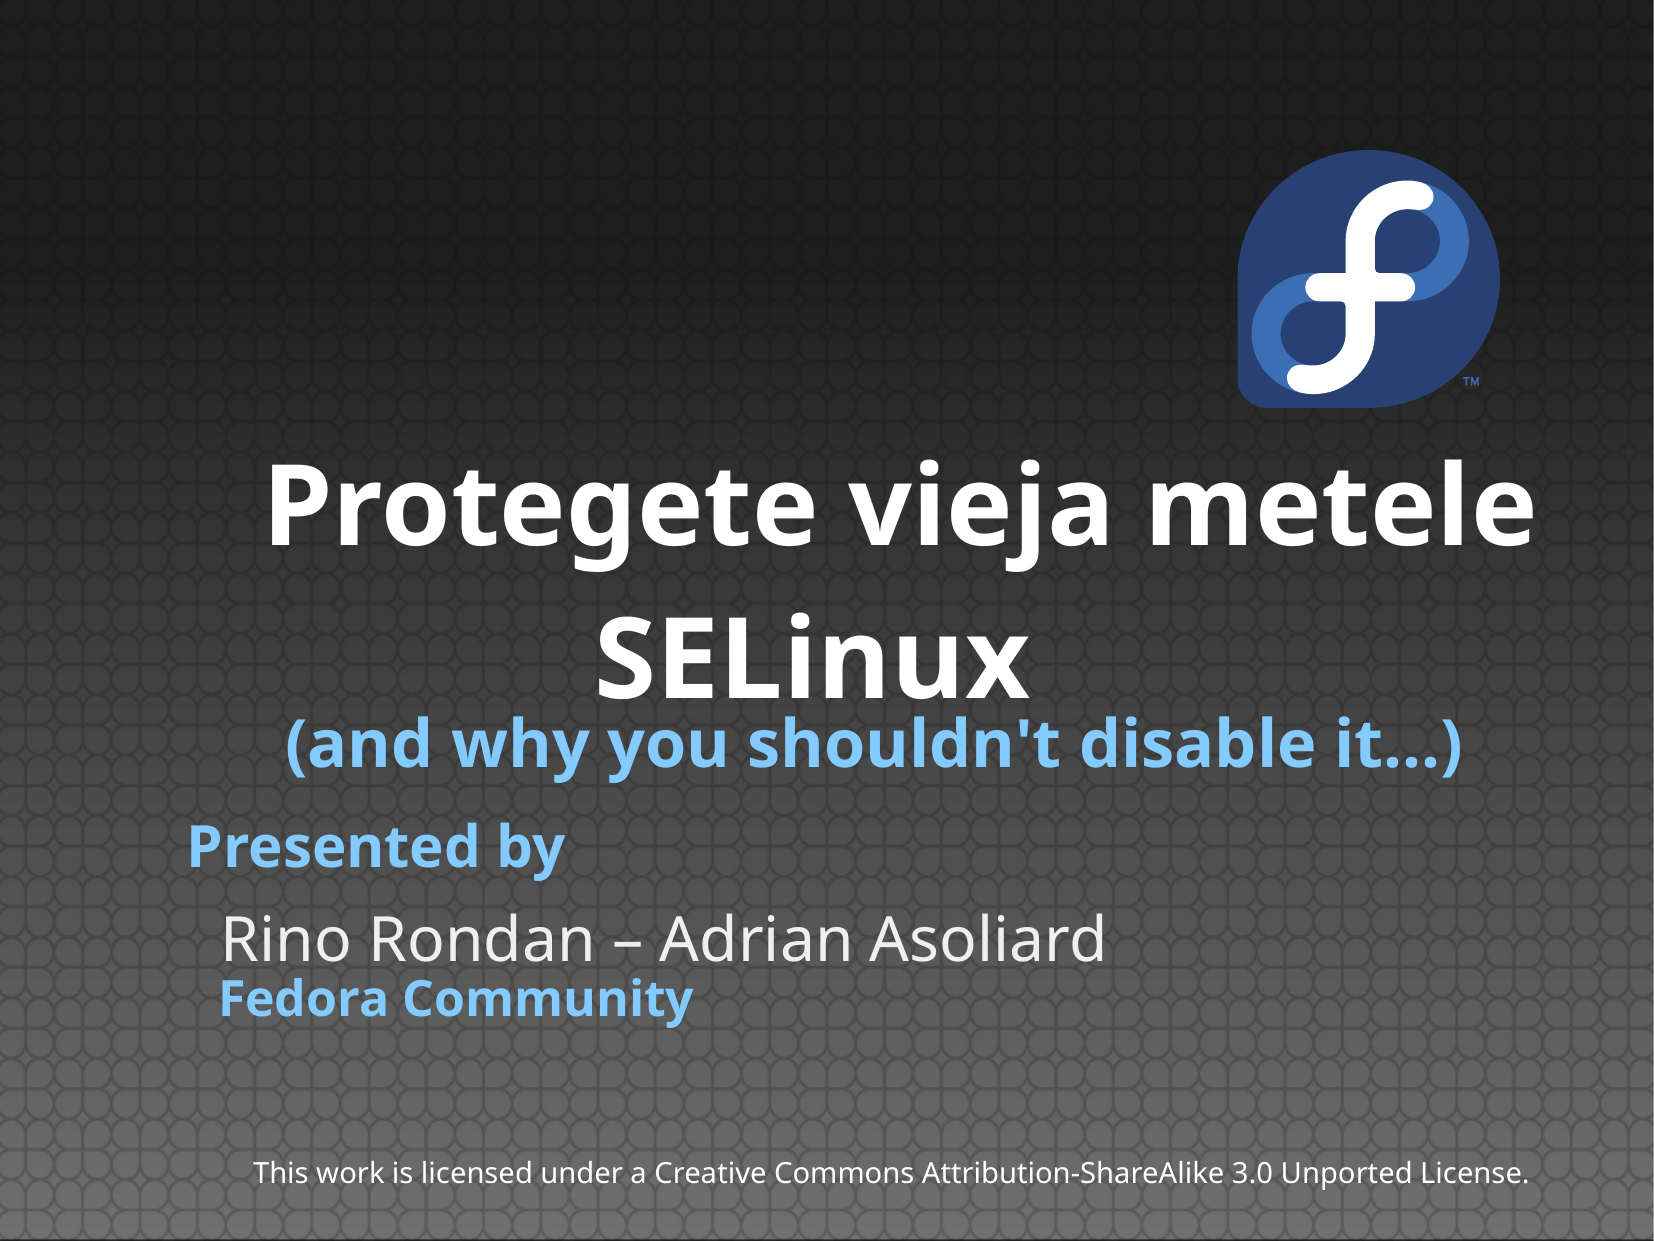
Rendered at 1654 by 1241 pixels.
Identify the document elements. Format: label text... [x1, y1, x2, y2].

text_box Presented by [172, 797, 638, 886]
subtitle (and why you shouldn't disable it...) [86, 695, 1464, 794]
text_box Protegete vieja metele SELinux [71, 417, 1553, 695]
text_box Fedora Community [203, 955, 1265, 1096]
picture [0, 0, 1654, 1241]
text_box Rino Rondan – Adrian Asoliard [206, 887, 1548, 997]
text_box This work is licensed under a Creative Commons Attribution-ShareAlike 3.0 Unported License. [142, 1144, 1546, 1215]
